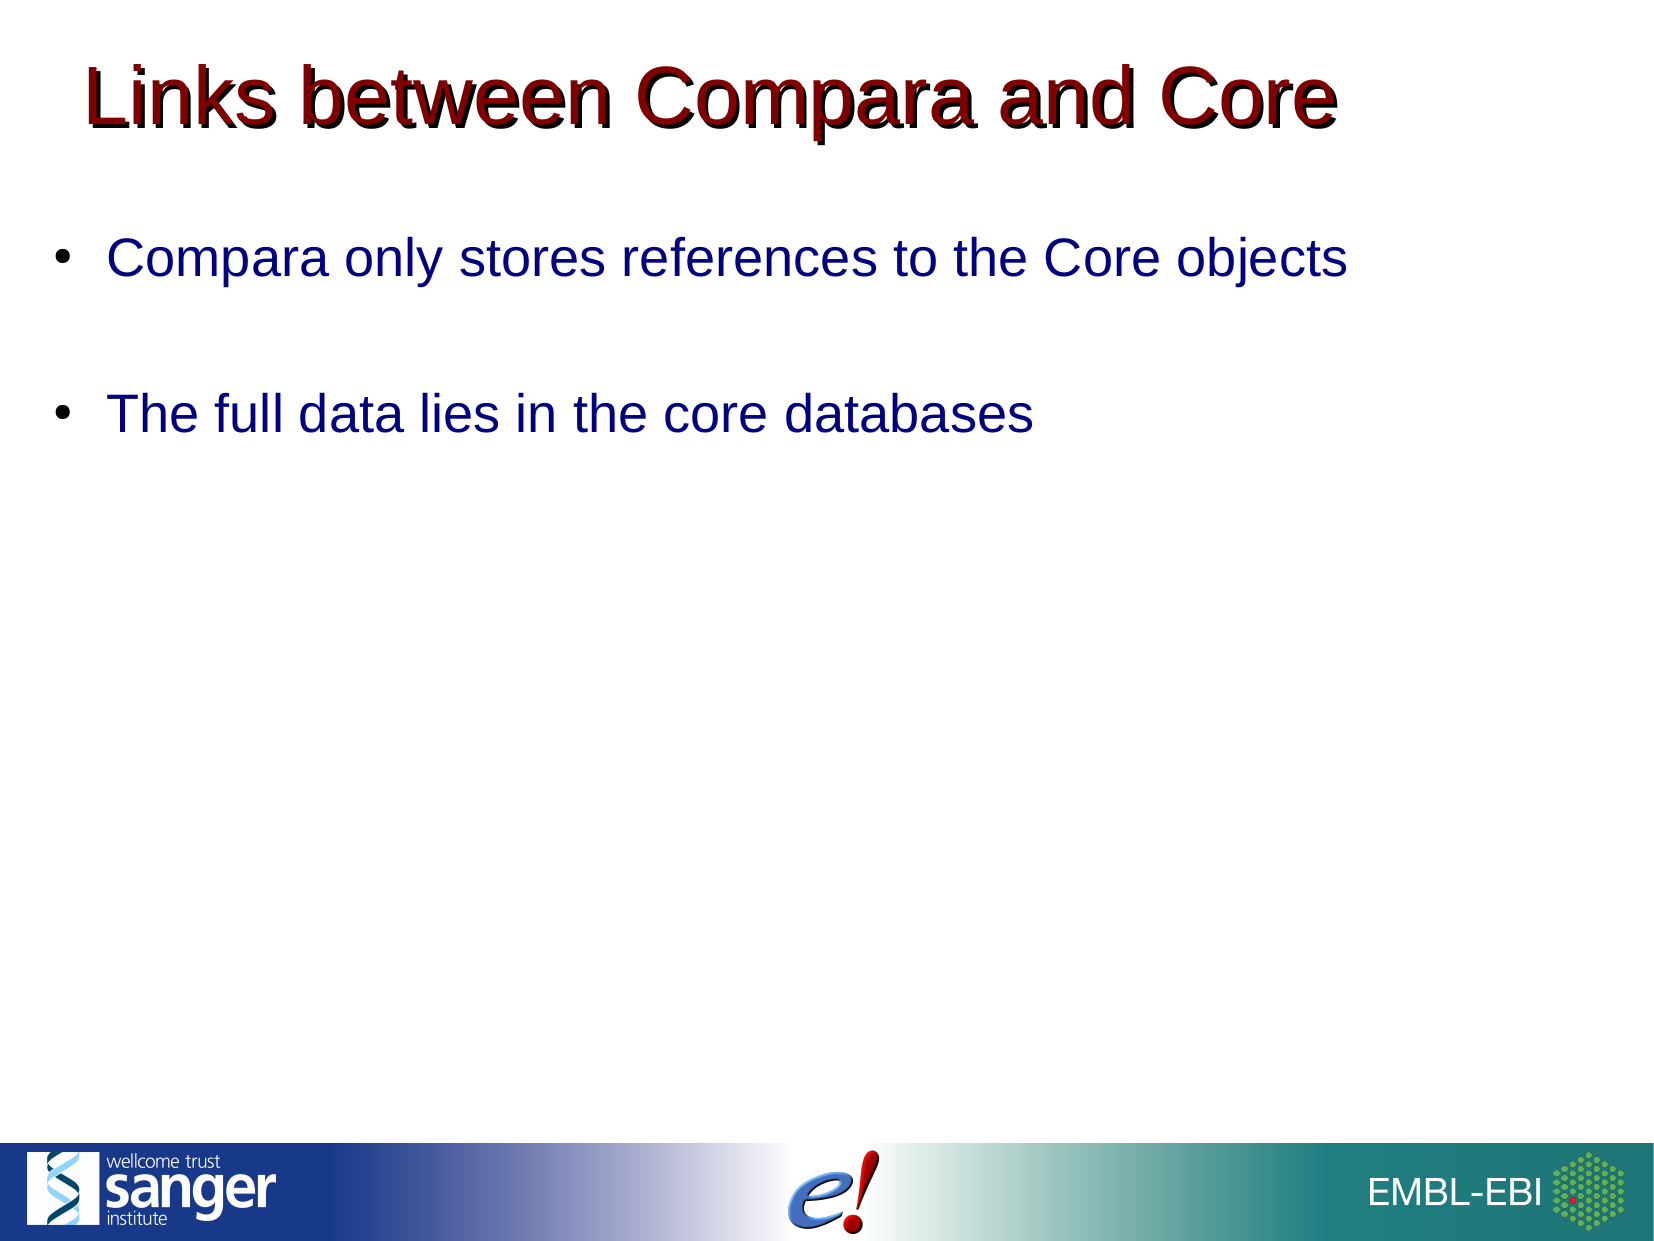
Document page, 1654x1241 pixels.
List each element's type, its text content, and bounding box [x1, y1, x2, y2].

picture [0, 1143, 1654, 1241]
list Compara only stores references to the Core objects The full data lies in the core databases [35, 227, 1619, 1047]
title Links between Compara and Core [82, 49, 1571, 227]
